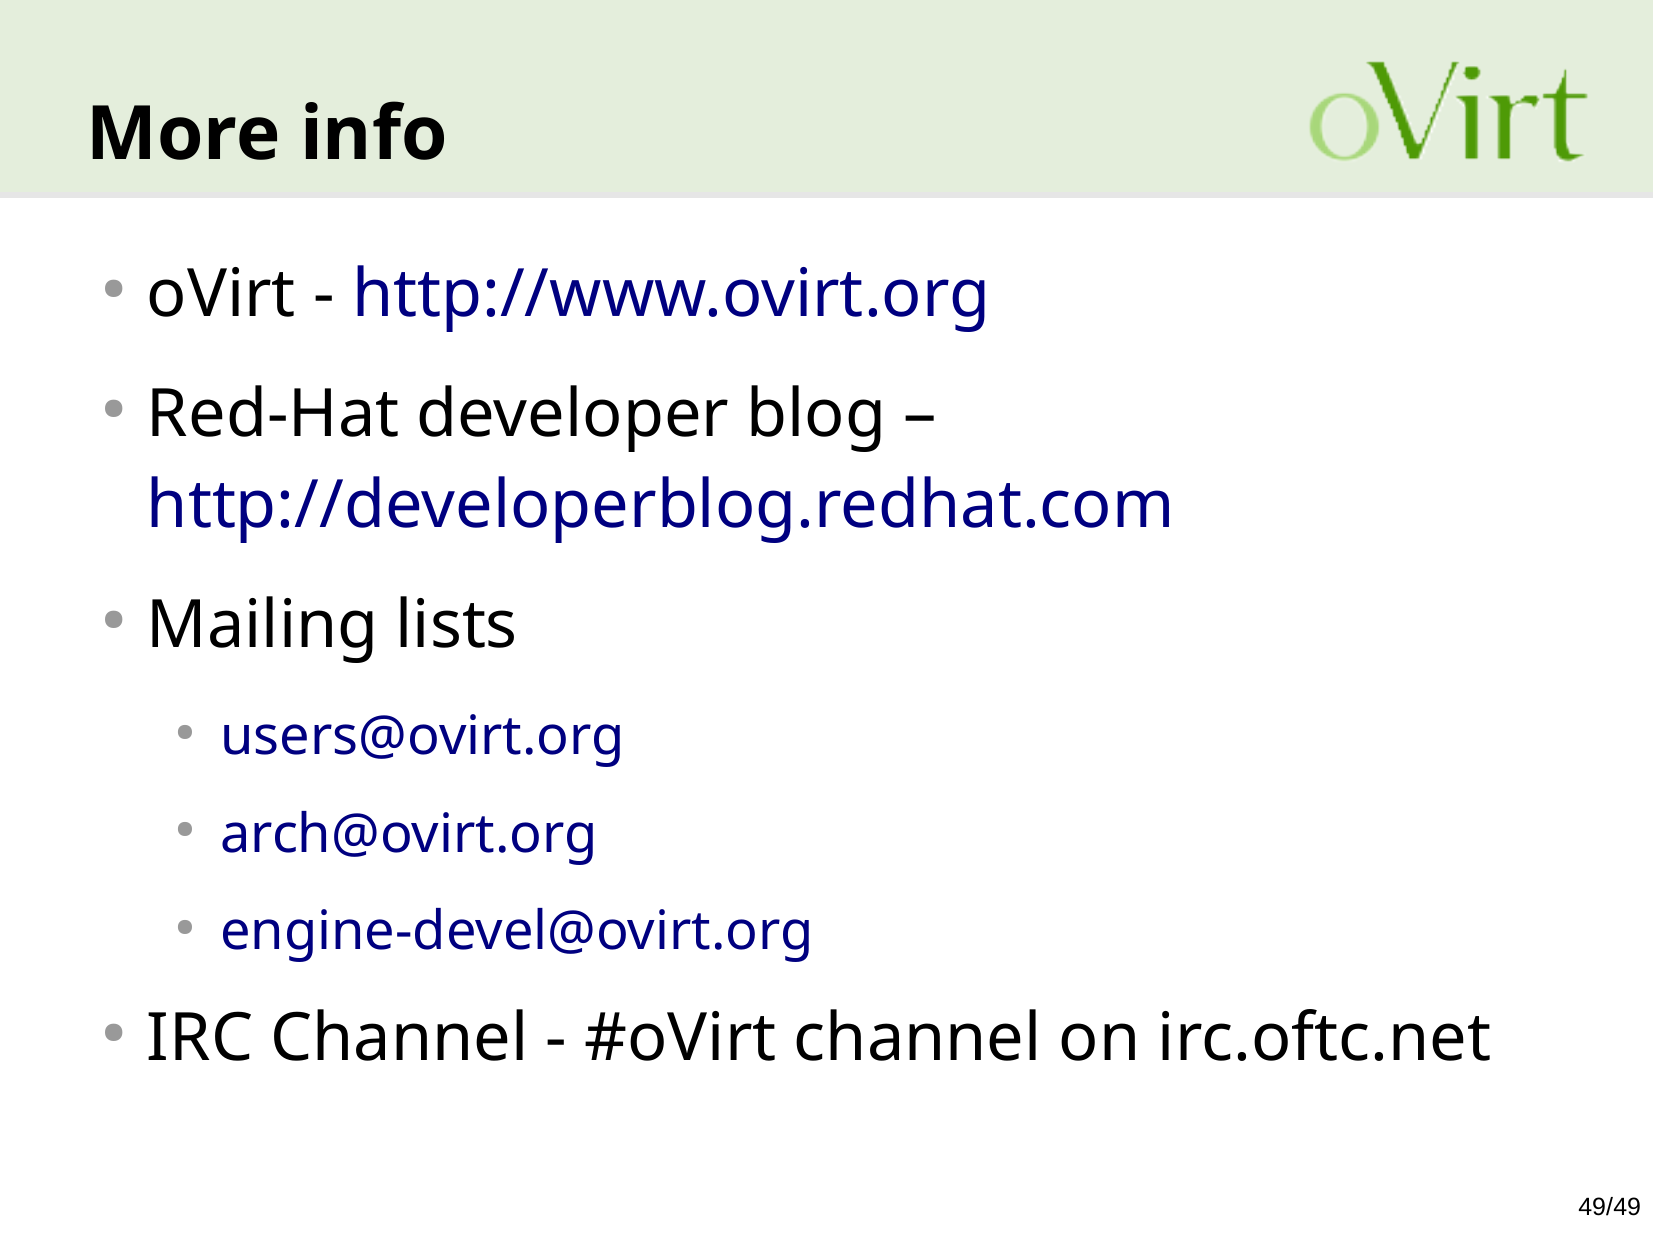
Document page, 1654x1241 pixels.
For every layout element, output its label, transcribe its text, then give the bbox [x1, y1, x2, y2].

list oVirt - http://www.ovirt.org Red-Hat developer blog – http://developerblog.redhat.com Mailing lists users@ovirt.org arch@ovirt.org engine-devel@ovirt.org IRC Channel - #oVirt channel on irc.oftc.net [86, 244, 1575, 1222]
title More info [86, 36, 1307, 225]
picture [1307, 36, 1613, 181]
